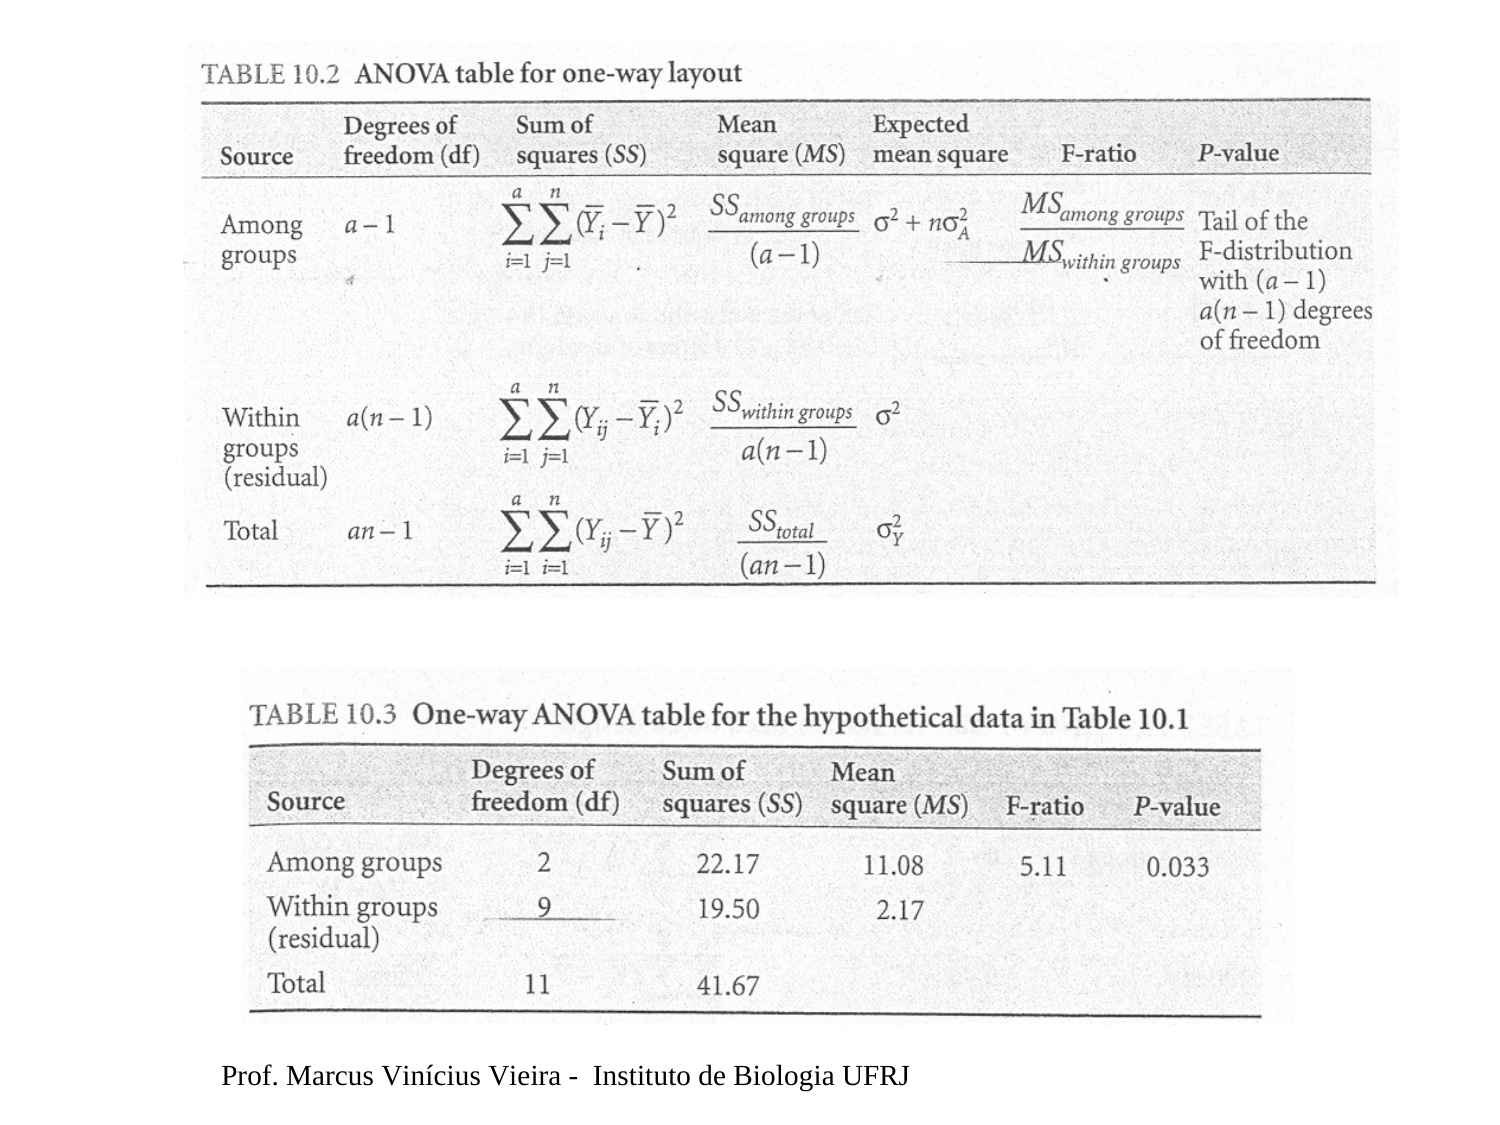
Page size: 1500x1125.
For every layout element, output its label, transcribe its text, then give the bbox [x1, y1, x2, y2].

picture [242, 668, 1294, 1026]
text_box Prof. Marcus Vinícius Vieira - Instituto de Biologia UFRJ [206, 1024, 1388, 1100]
picture [183, 42, 1399, 598]
